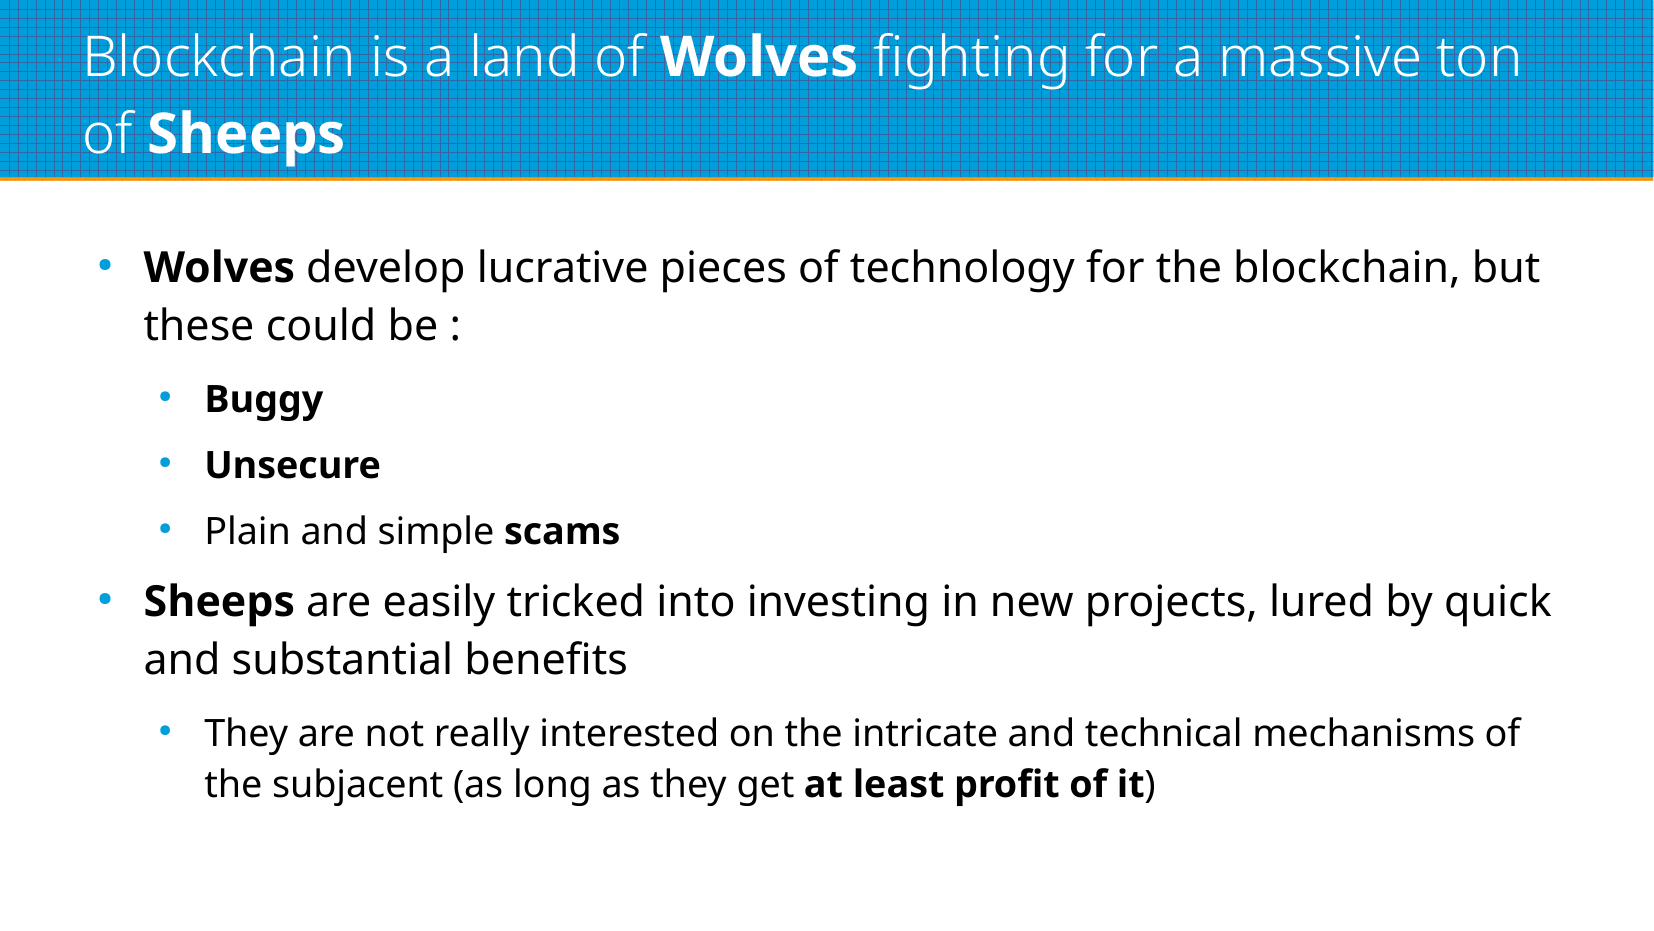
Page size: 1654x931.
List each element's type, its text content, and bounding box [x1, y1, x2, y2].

title Blockchain is a land of Wolves fighting for a massive ton of Sheeps [82, 14, 1571, 171]
list Wolves develop lucrative pieces of technology for the blockchain, but these could be : Buggy Unsecure Plain and simple scams Sheeps are easily tricked into investing in new projects, lured by quick and substantial benefits They are not really interested on the intricate and technical mechanisms of the subjacent (as long as they get at least profit of it) [82, 236, 1563, 811]
